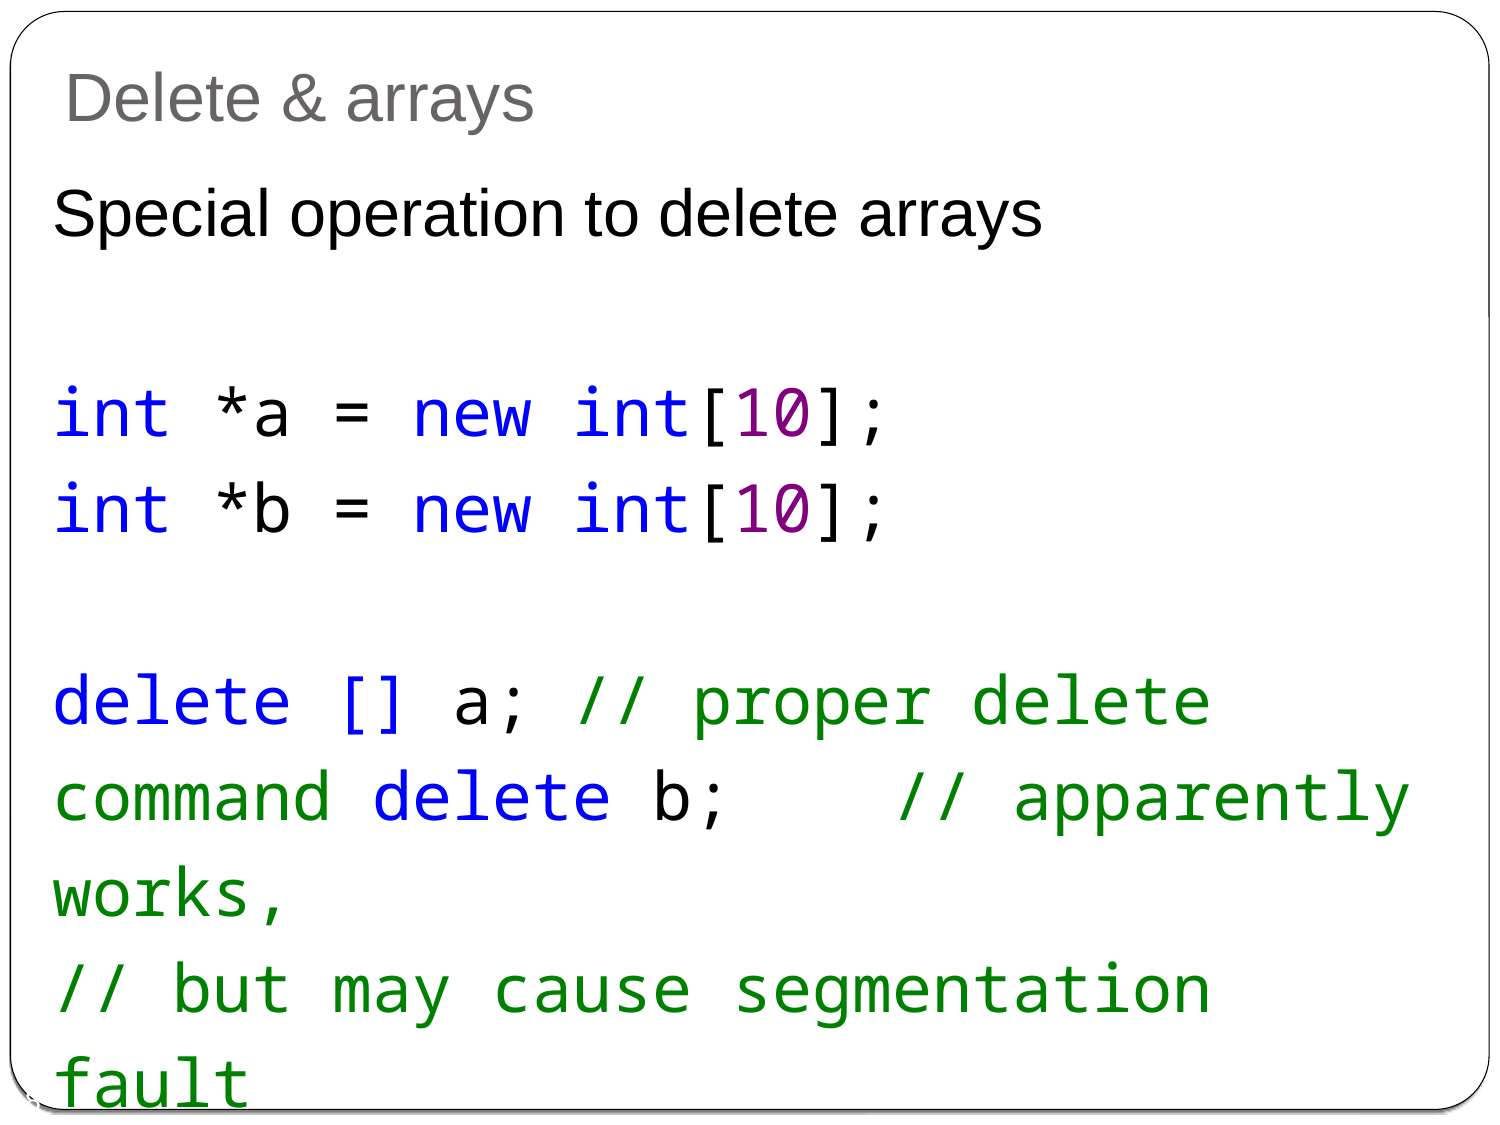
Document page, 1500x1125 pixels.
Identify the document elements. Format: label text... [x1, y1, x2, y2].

title Delete & arrays [50, 45, 1450, 150]
slide_number <number> [0, 1074, 50, 1125]
list Special operation to delete arrays int *a = new int[10]; int *b = new int[10]; delete [] a; // proper delete command delete b; // apparently works, // but may cause segmentation fault // or memory leak (folder 6) [37, 162, 1463, 1081]
